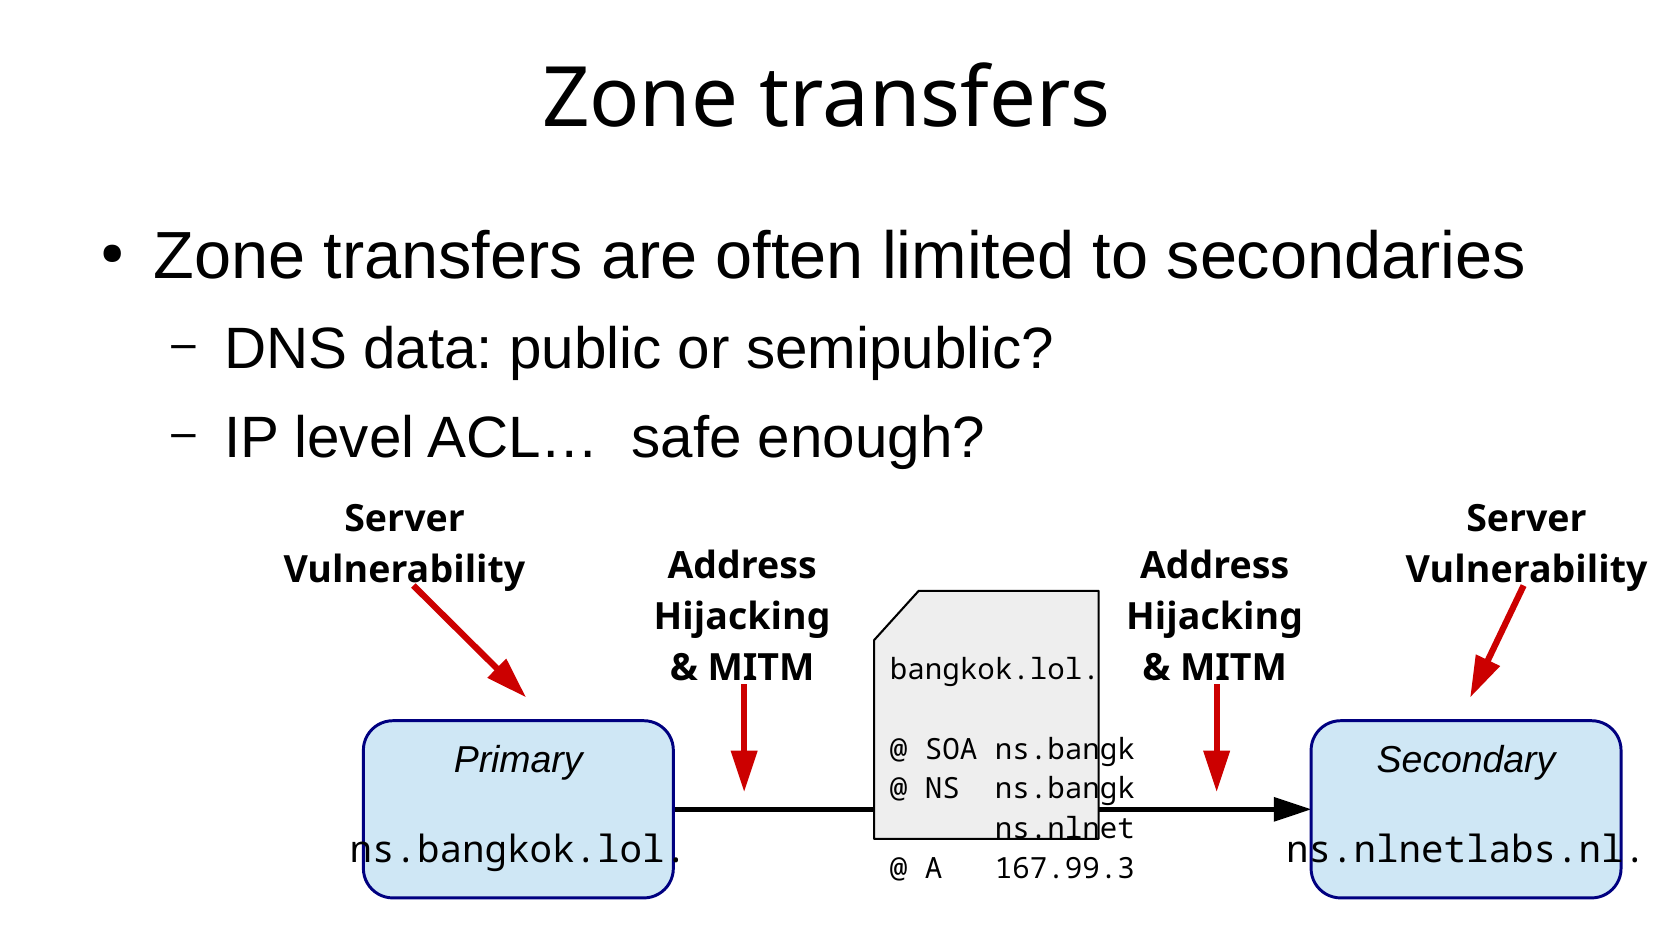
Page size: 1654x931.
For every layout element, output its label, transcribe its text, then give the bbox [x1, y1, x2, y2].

text_box Address Hijacking & MITM [633, 531, 851, 696]
text_box Server Vulnerability [1375, 484, 1654, 586]
text_box Primary ns.bangkok.lol. [363, 720, 674, 898]
text_box Secondary ns.nlnetlabs.nl. [1311, 720, 1622, 898]
text_box bangkok.lol. @ SOA ns.bangk @ NS ns.bangk ns.nlnet @ A 167.99.3 [874, 590, 1099, 839]
text_box Address Hijacking & MITM [1106, 531, 1323, 696]
title Zone transfers [82, 37, 1571, 193]
text_box Server Vulnerability [253, 484, 556, 586]
list Zone transfers are often limited to secondaries DNS data: public or semipublic? IP level ACL… safe enough? [82, 217, 1607, 758]
